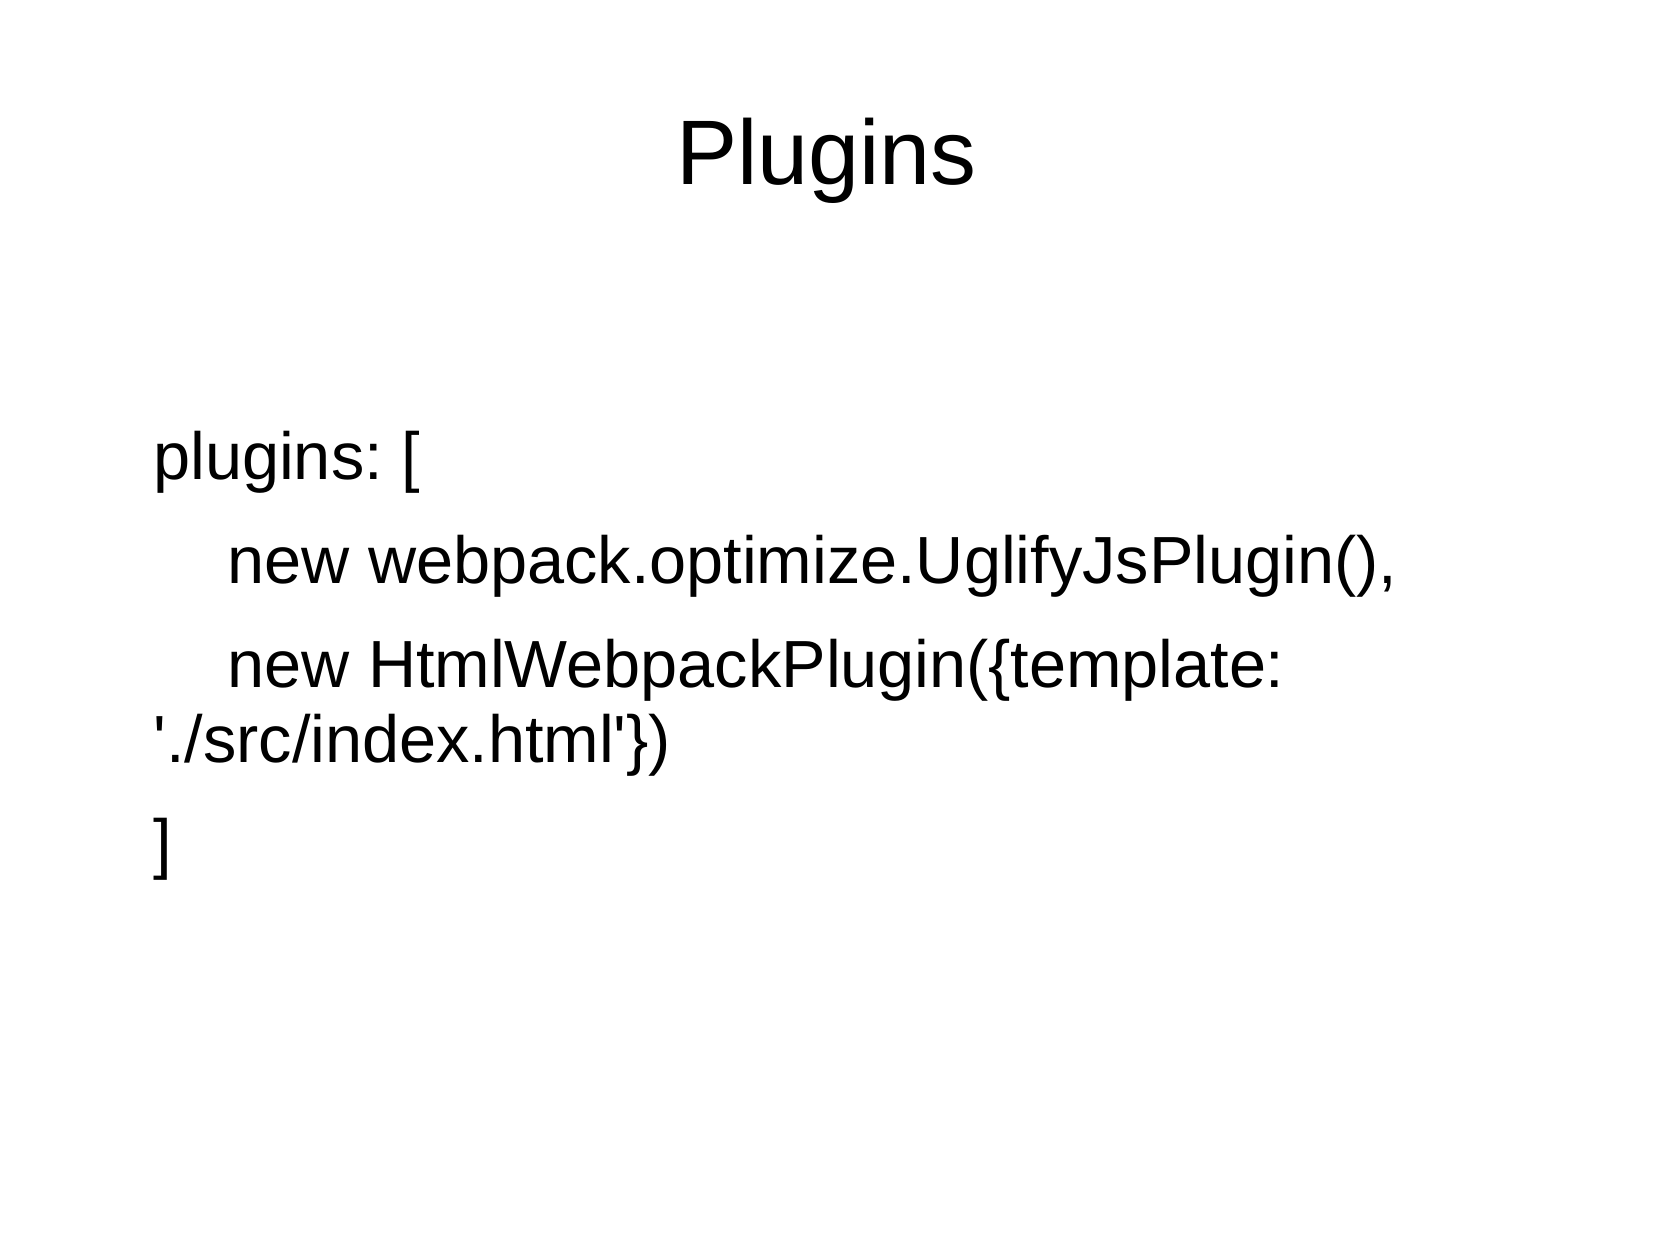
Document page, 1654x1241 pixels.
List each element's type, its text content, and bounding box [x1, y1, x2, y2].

title Plugins [82, 49, 1571, 257]
list plugins: [ new webpack.optimize.UglifyJsPlugin(), new HtmlWebpackPlugin({template: './src/index.html'}) ] [82, 290, 1571, 1010]
